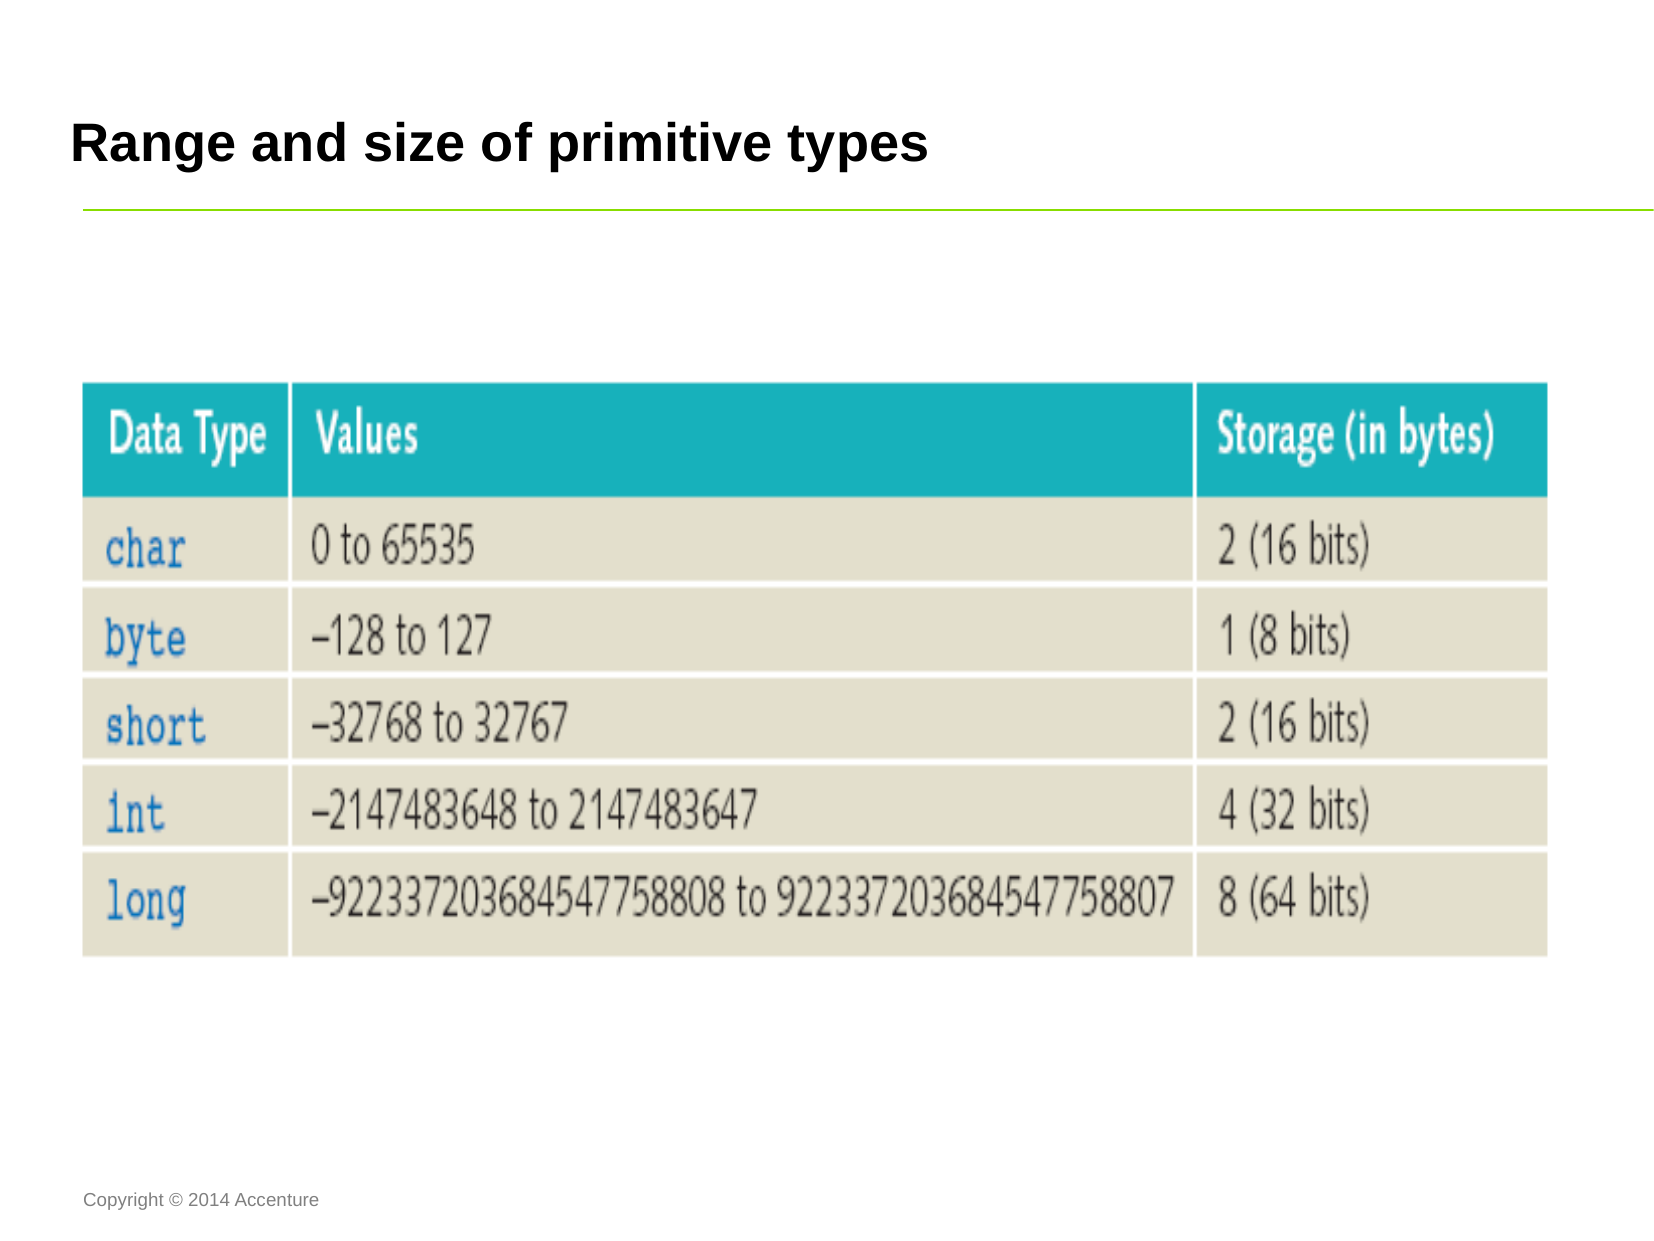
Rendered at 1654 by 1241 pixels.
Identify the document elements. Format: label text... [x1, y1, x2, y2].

title Range and size of primitive types [70, 61, 1654, 225]
picture [75, 374, 1560, 981]
